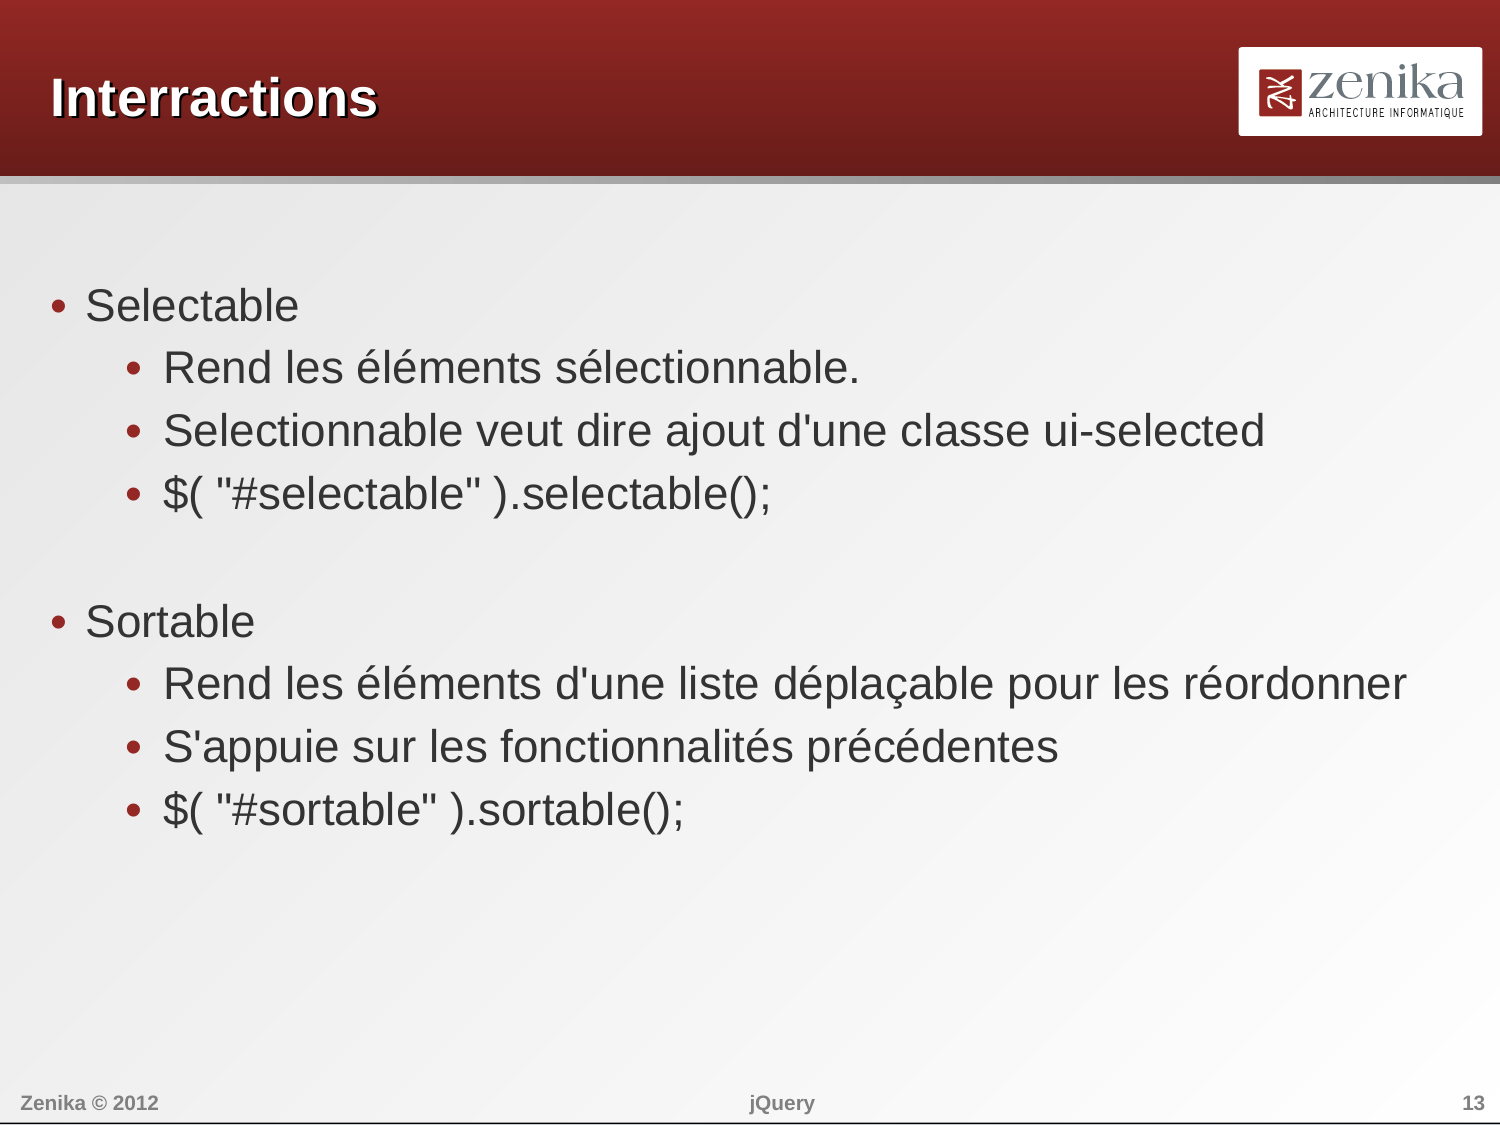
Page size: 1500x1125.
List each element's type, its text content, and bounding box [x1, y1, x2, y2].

picture [1257, 58, 1464, 125]
list Selectable Rend les éléments sélectionnable. Selectionnable veut dire ajout d'une classe ui-selected $( "#selectable" ).selectable(); Sortable Rend les éléments d'une liste déplaçable pour les réordonner S'appuie sur les fonctionnalités précédentes $( "#sortable" ).sortable(); [50, 214, 1435, 868]
title Interractions [50, 3, 1206, 192]
